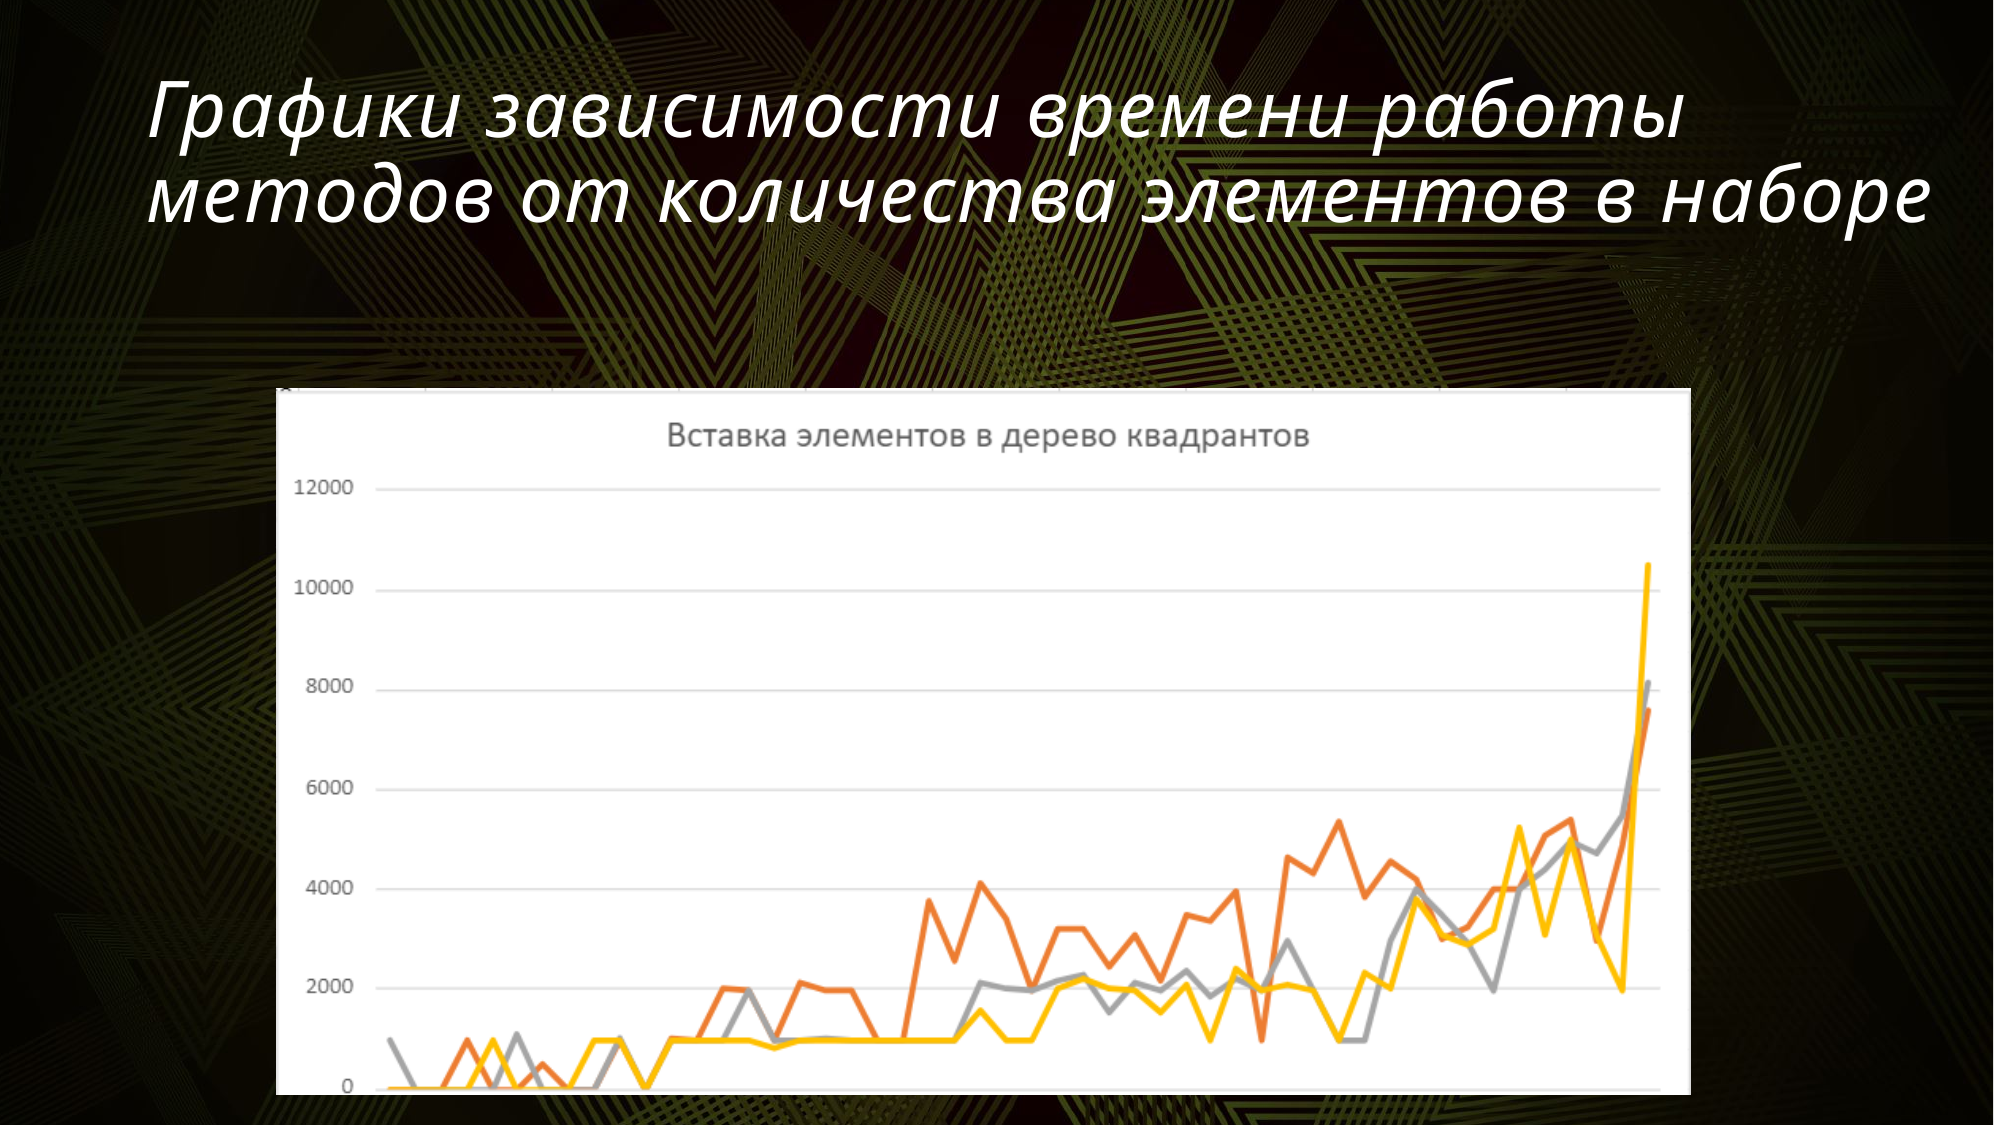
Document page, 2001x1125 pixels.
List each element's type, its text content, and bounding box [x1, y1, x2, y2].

title Графики зависимости времени работы методов от количества элементов в наборе [131, 62, 1961, 331]
picture [0, 0, 1994, 1125]
